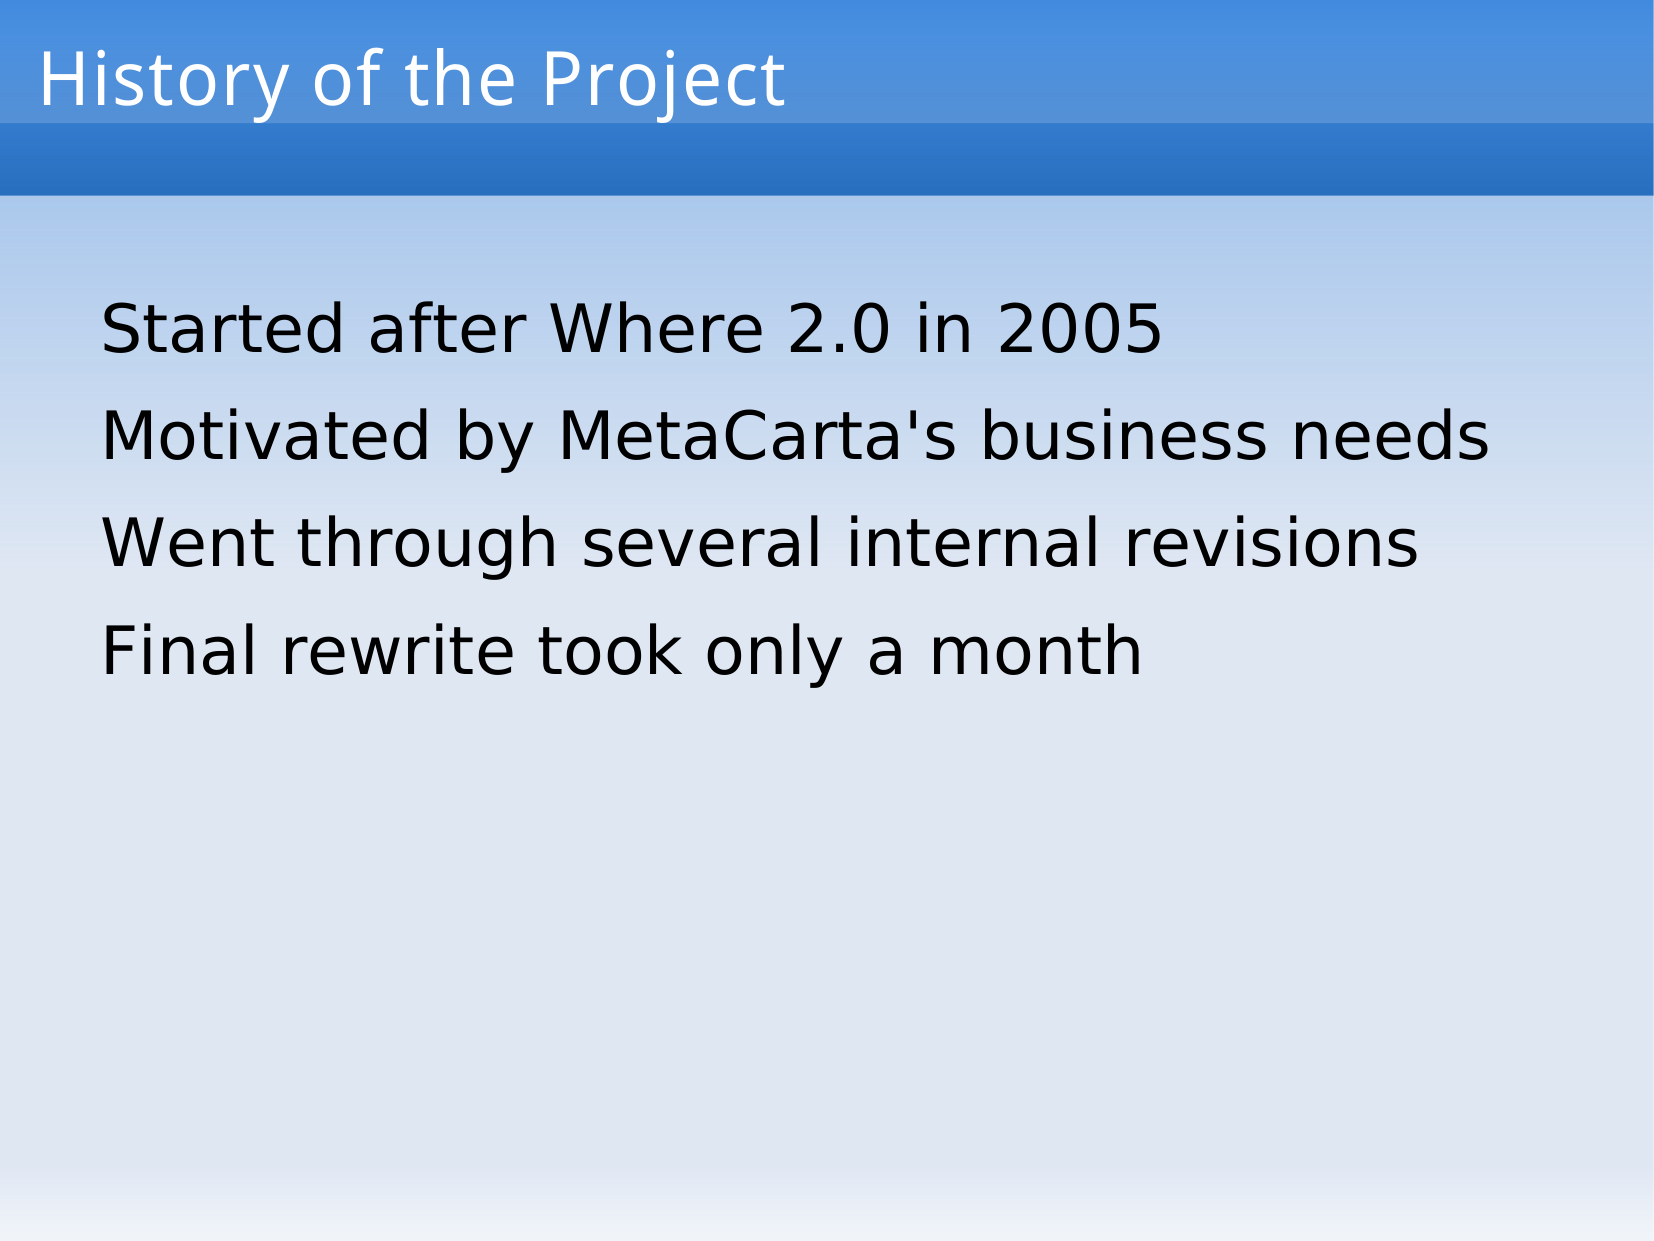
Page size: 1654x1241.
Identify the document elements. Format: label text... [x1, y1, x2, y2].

title History of the Project [37, 2, 1463, 151]
picture [0, 0, 1654, 1241]
list Started after Where 2.0 in 2005 Motivated by MetaCarta's business needs Went through several internal revisions Final rewrite took only a month [82, 290, 1571, 1109]
